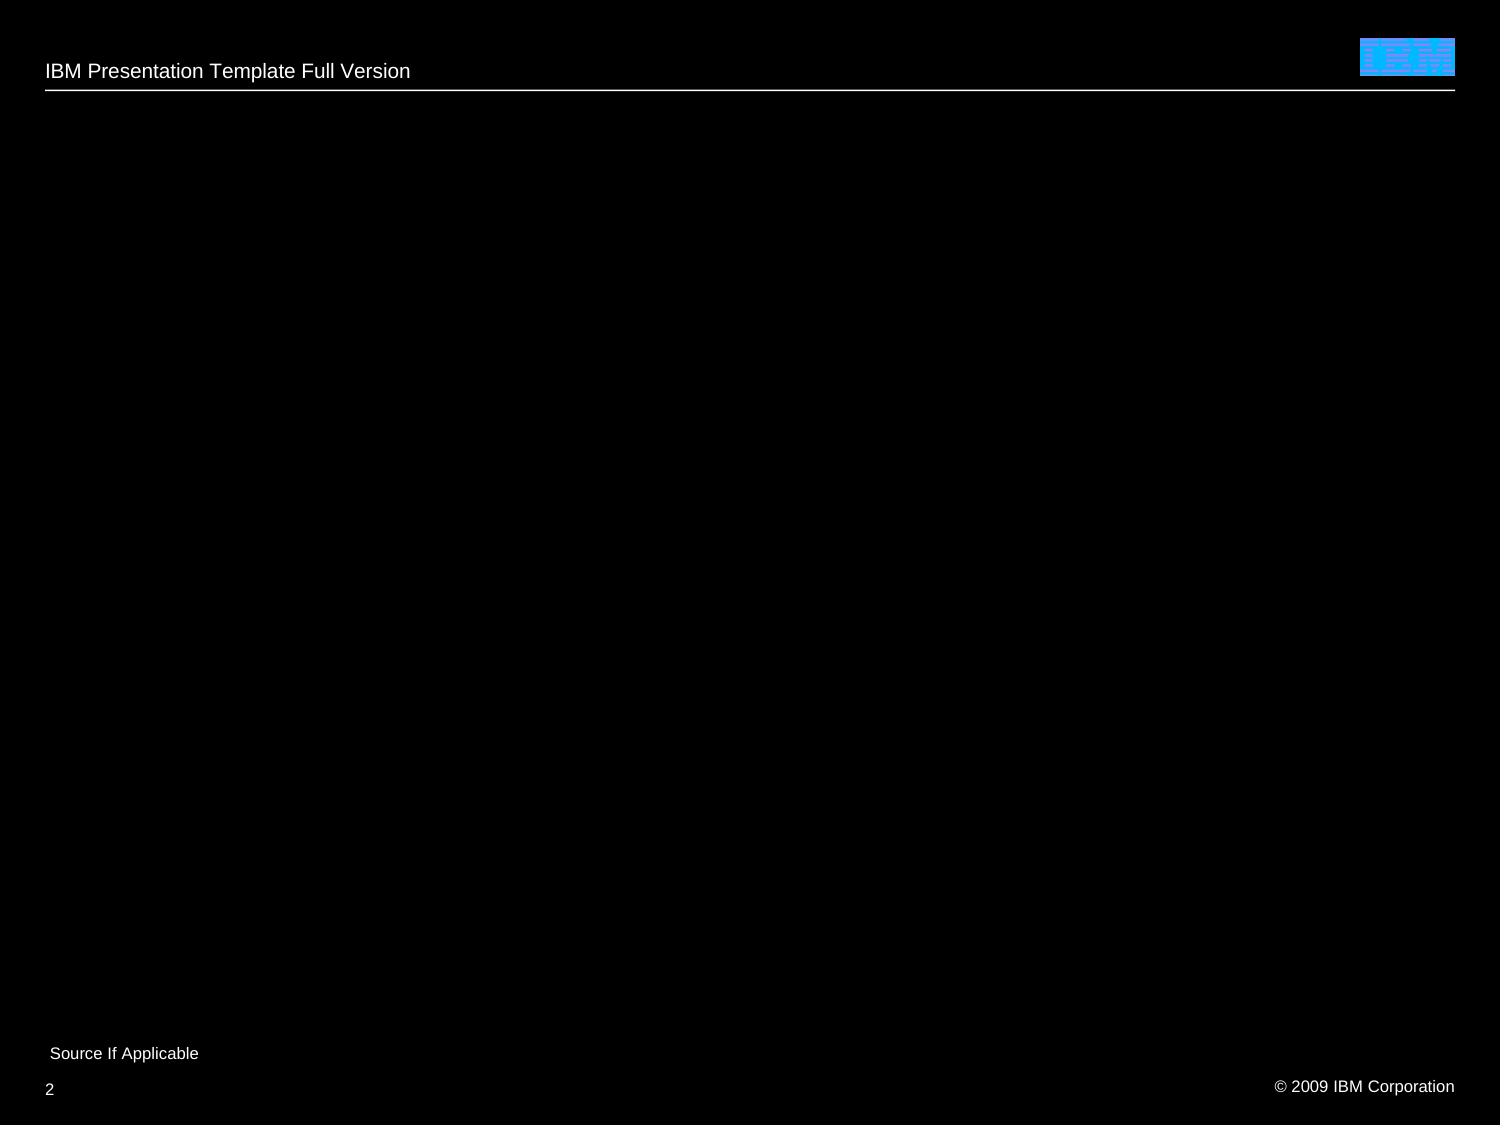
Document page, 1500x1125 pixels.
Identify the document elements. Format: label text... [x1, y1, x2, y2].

text_box Source If Applicable [30, 1021, 1441, 1072]
text_box IBM Presentation Template Full Version [30, 37, 1306, 83]
